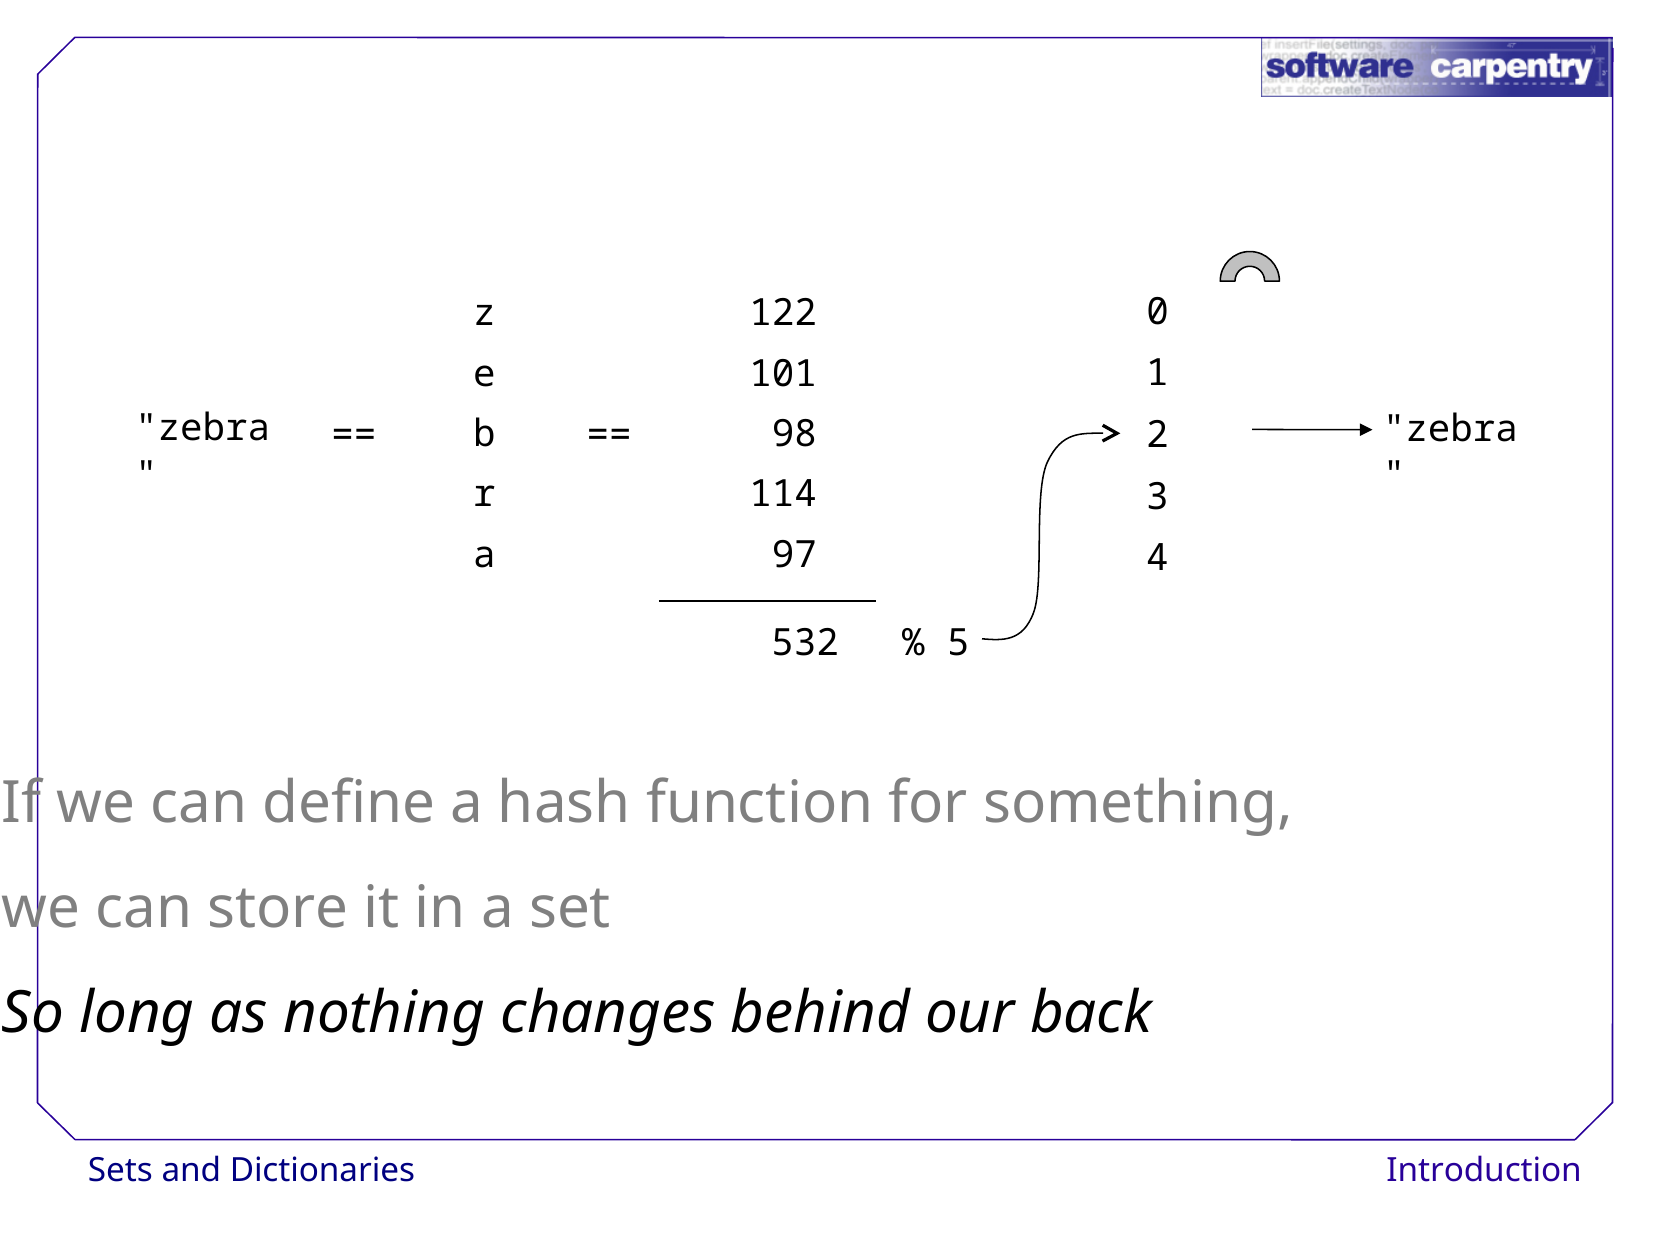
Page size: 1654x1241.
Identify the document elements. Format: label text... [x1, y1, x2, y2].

text_box [1222, 251, 1280, 282]
text_box 0 [1091, 271, 1224, 332]
text_box 4 [1091, 517, 1224, 593]
text_box 1 [1091, 332, 1224, 394]
table_cell e [458, 341, 518, 401]
table_cell [1224, 402, 1280, 462]
text_box "zebra" [1365, 394, 1536, 470]
text_box % 5 [884, 602, 988, 678]
text_box 3 [1091, 455, 1224, 517]
table_cell a [458, 522, 518, 583]
table_cell [1224, 523, 1280, 583]
text_box 532 [753, 602, 857, 678]
text_box == [269, 393, 439, 469]
table_cell 98 [706, 401, 831, 462]
table_cell 97 [706, 522, 831, 583]
table_cell [1224, 341, 1280, 402]
picture [1261, 39, 1613, 97]
table_header 122 [706, 280, 831, 341]
table_header z [458, 280, 518, 341]
table_header [1224, 281, 1280, 341]
table_cell 114 [706, 462, 831, 522]
table_cell r [458, 462, 518, 522]
text_box If we can define a hash function for something, we can store it in a set So long as nothing changes behind our back [0, 721, 1458, 1052]
table_cell [1224, 462, 1280, 523]
table_cell 101 [706, 341, 831, 401]
text_box "zebra" [117, 393, 269, 469]
text_box 2 [1091, 394, 1224, 455]
text_box == [524, 393, 694, 469]
table_cell b [458, 401, 518, 462]
